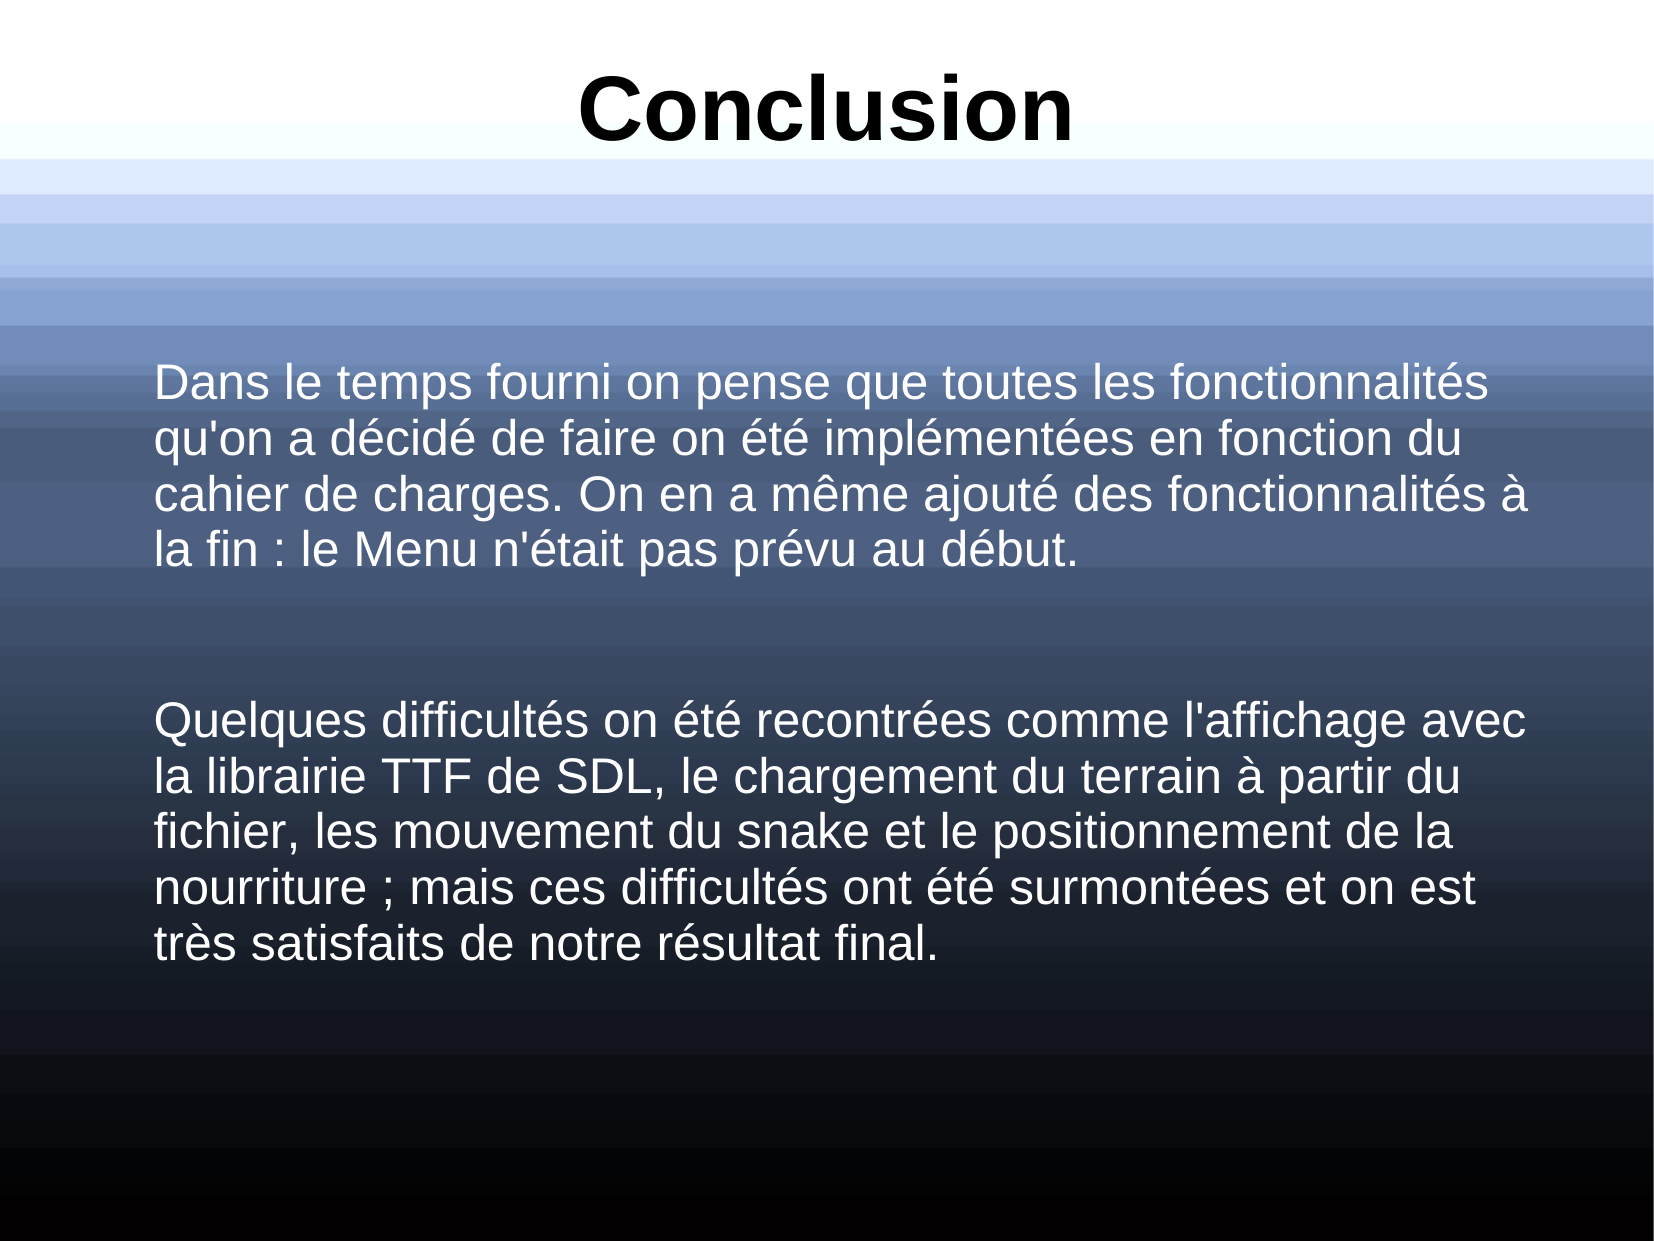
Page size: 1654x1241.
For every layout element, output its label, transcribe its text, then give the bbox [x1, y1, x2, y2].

title Conclusion [82, 5, 1571, 213]
picture [0, 0, 1654, 1241]
list Dans le temps fourni on pense que toutes les fonctionnalités qu'on a décidé de faire on été implémentées en fonction du cahier de charges. On en a même ajouté des fonctionnalités à la fin : le Menu n'était pas prévu au début. Quelques difficultés on été recontrées comme l'affichage avec la librairie TTF de SDL, le chargement du terrain à partir du fichier, les mouvement du snake et le positionnement de la nourriture ; mais ces difficultés ont été surmontées et on est très satisfaits de notre résultat final. [82, 354, 1571, 1074]
